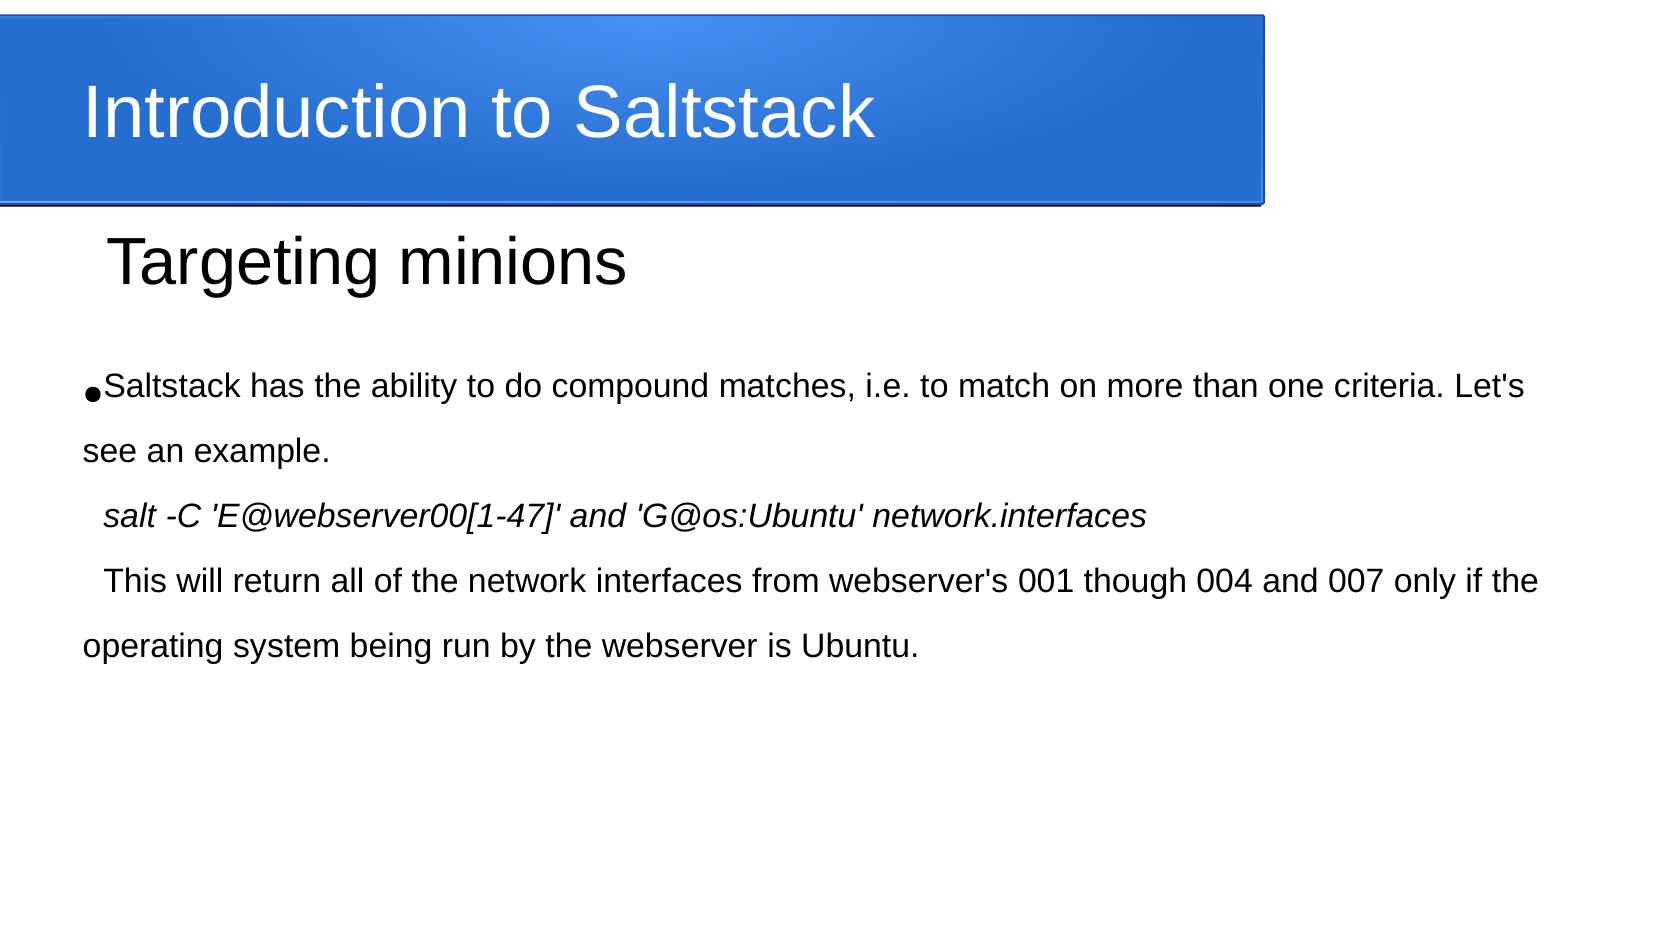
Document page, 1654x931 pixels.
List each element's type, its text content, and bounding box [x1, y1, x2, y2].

subtitle Targeting minions Saltstack has the ability to do compound matches, i.e. to match on more than one criteria. Let's see an example. salt -C 'E@webserver00[1-47]' and 'G@os:Ubuntu' network.interfaces This will return all of the network interfaces from webserver's 001 though 004 and 007 only if the operating system being run by the webserver is Ubuntu. [82, 224, 1571, 764]
title Introduction to Saltstack [82, 35, 1235, 189]
